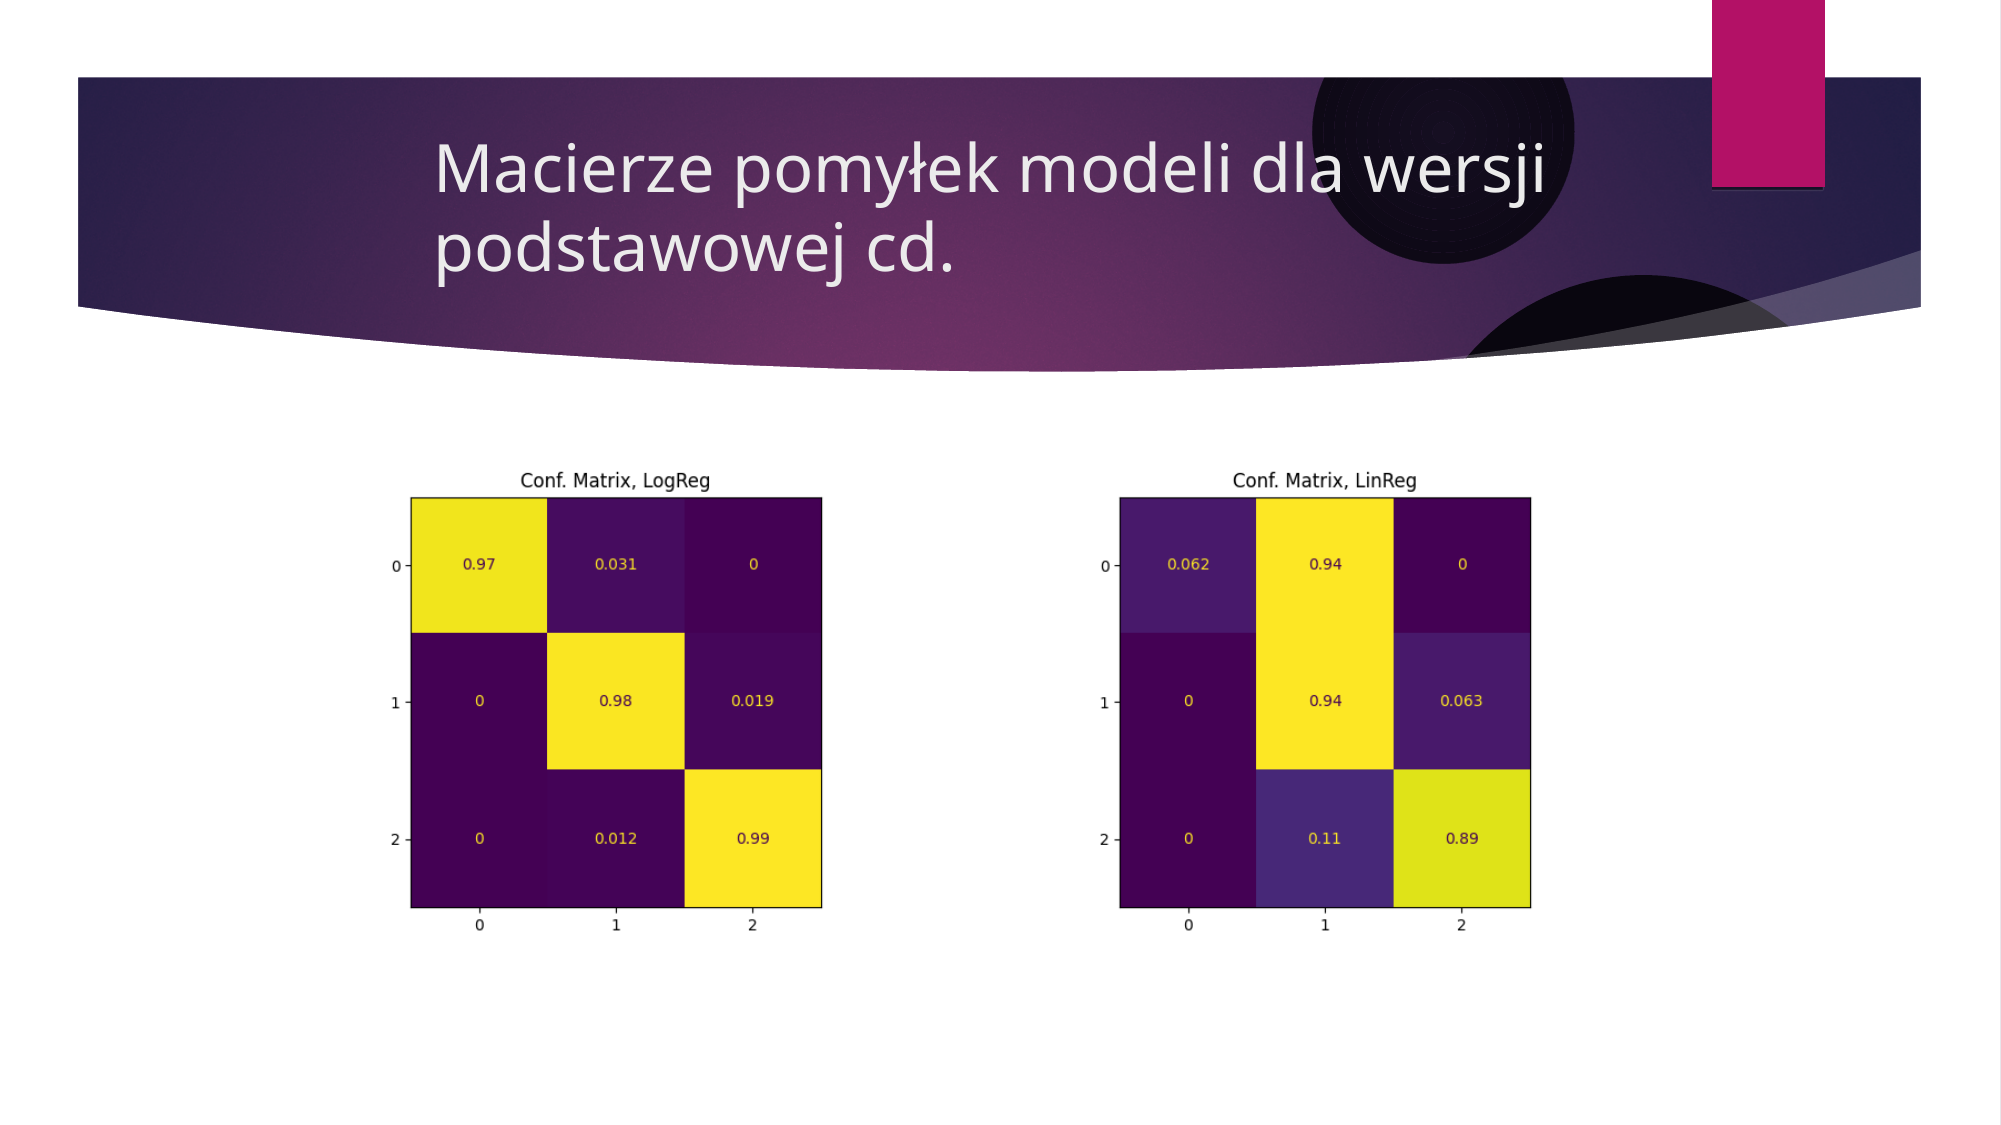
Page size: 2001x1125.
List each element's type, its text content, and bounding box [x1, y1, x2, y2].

picture [252, 433, 1671, 966]
title Macierze pomyłek modeli dla wersji podstawowej cd. [381, 117, 1619, 276]
